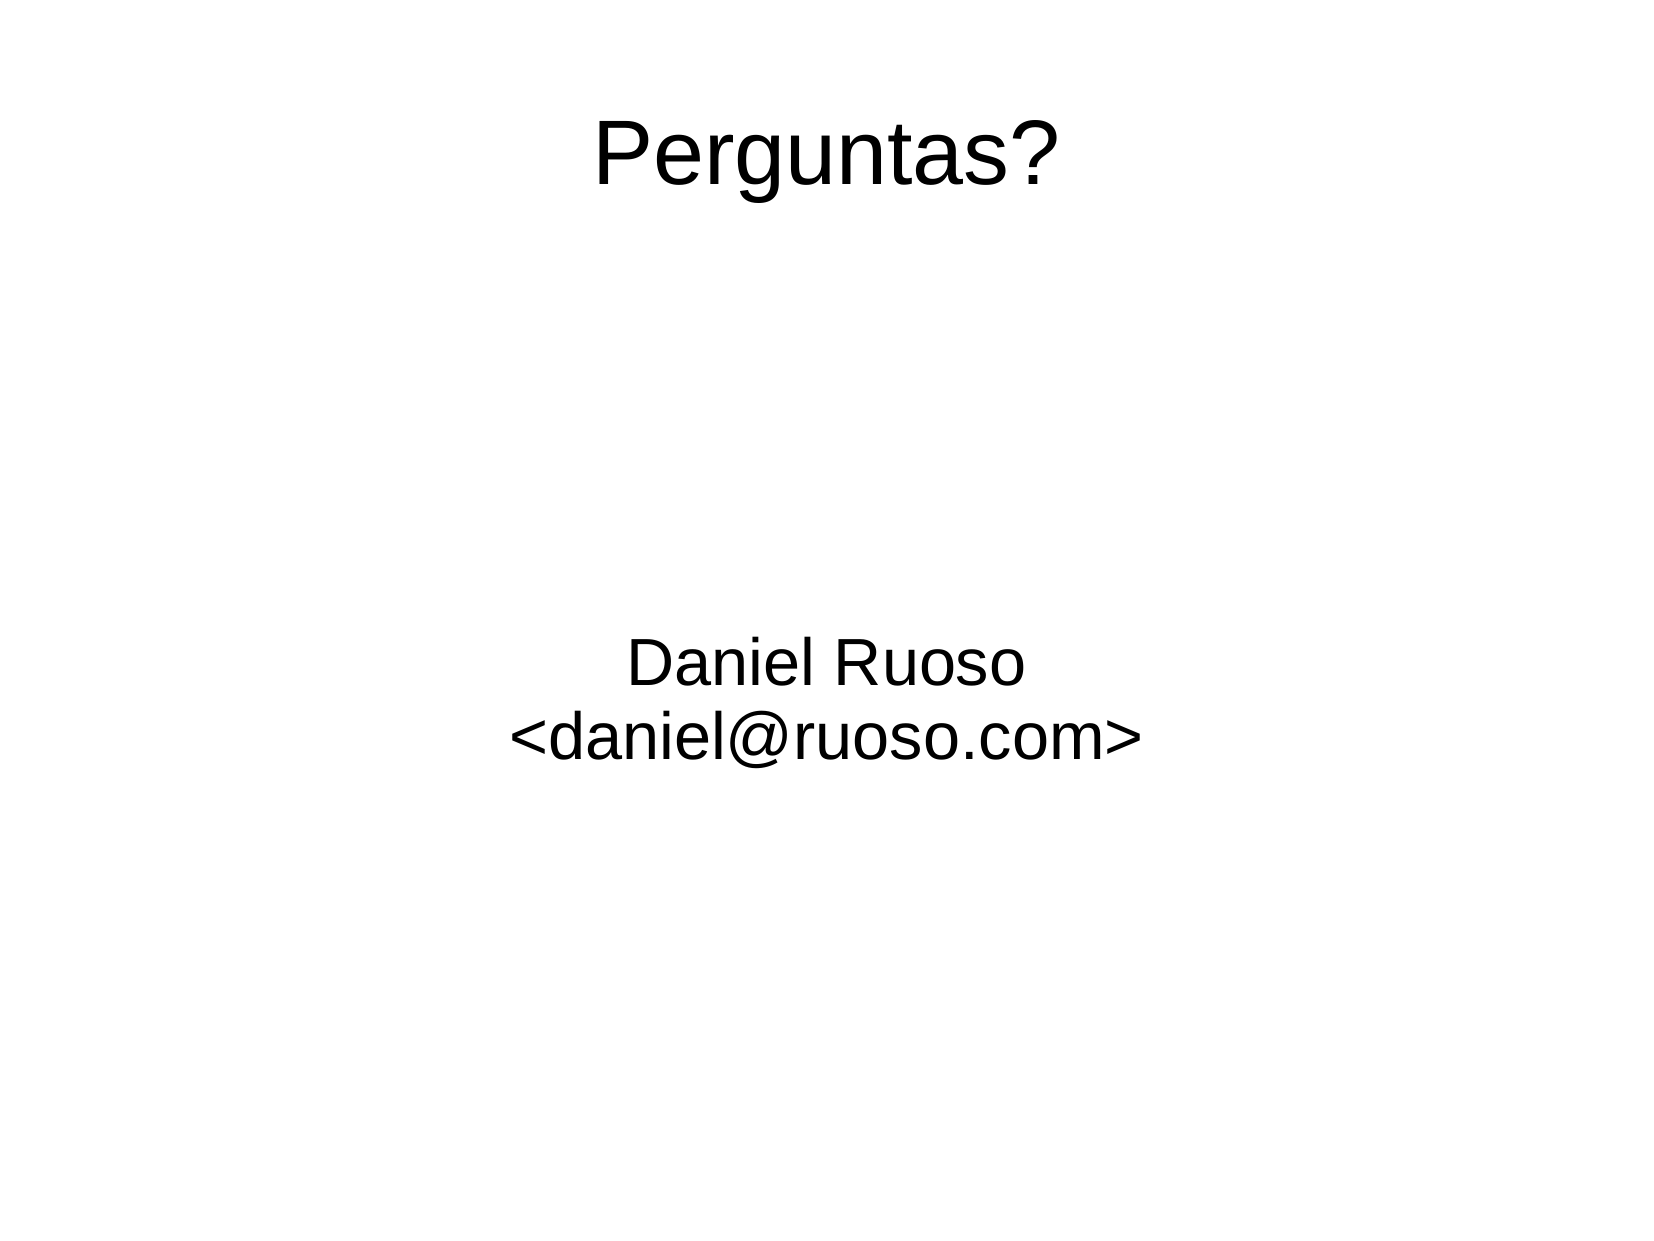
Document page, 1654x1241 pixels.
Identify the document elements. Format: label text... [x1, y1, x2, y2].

subtitle Daniel Ruoso <daniel@ruoso.com> [82, 297, 1571, 1102]
title Perguntas? [82, 56, 1571, 250]
